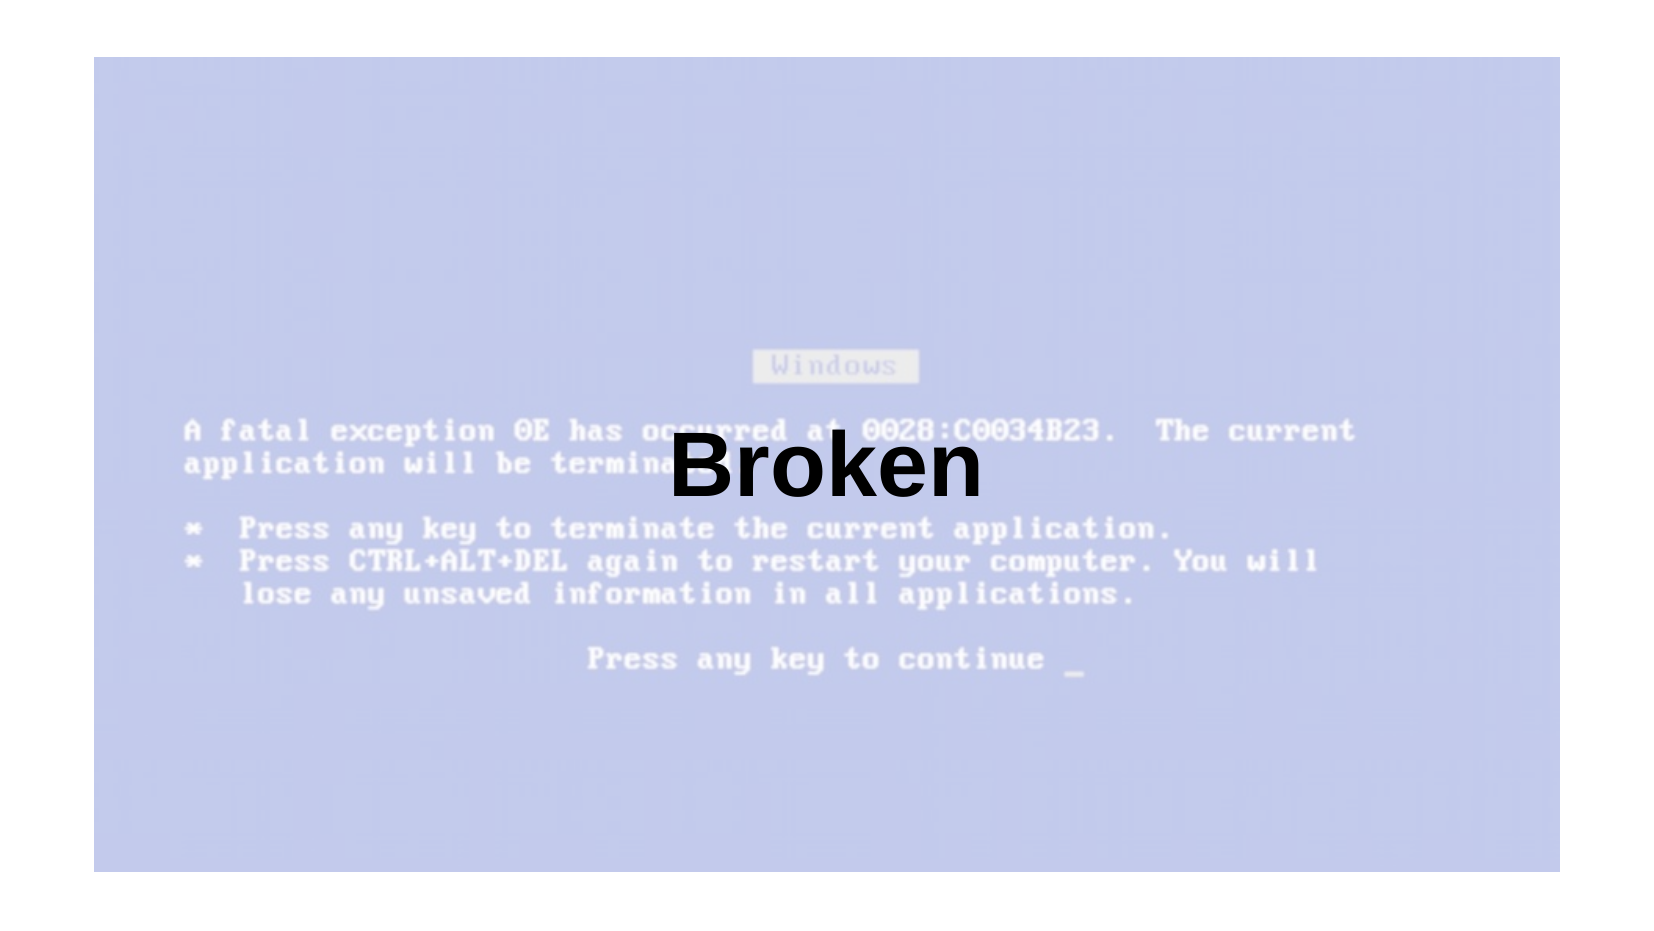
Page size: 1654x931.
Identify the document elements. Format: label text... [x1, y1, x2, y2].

picture [94, 543, 1560, 872]
picture [94, 57, 1560, 387]
title Broken [82, 387, 1571, 543]
